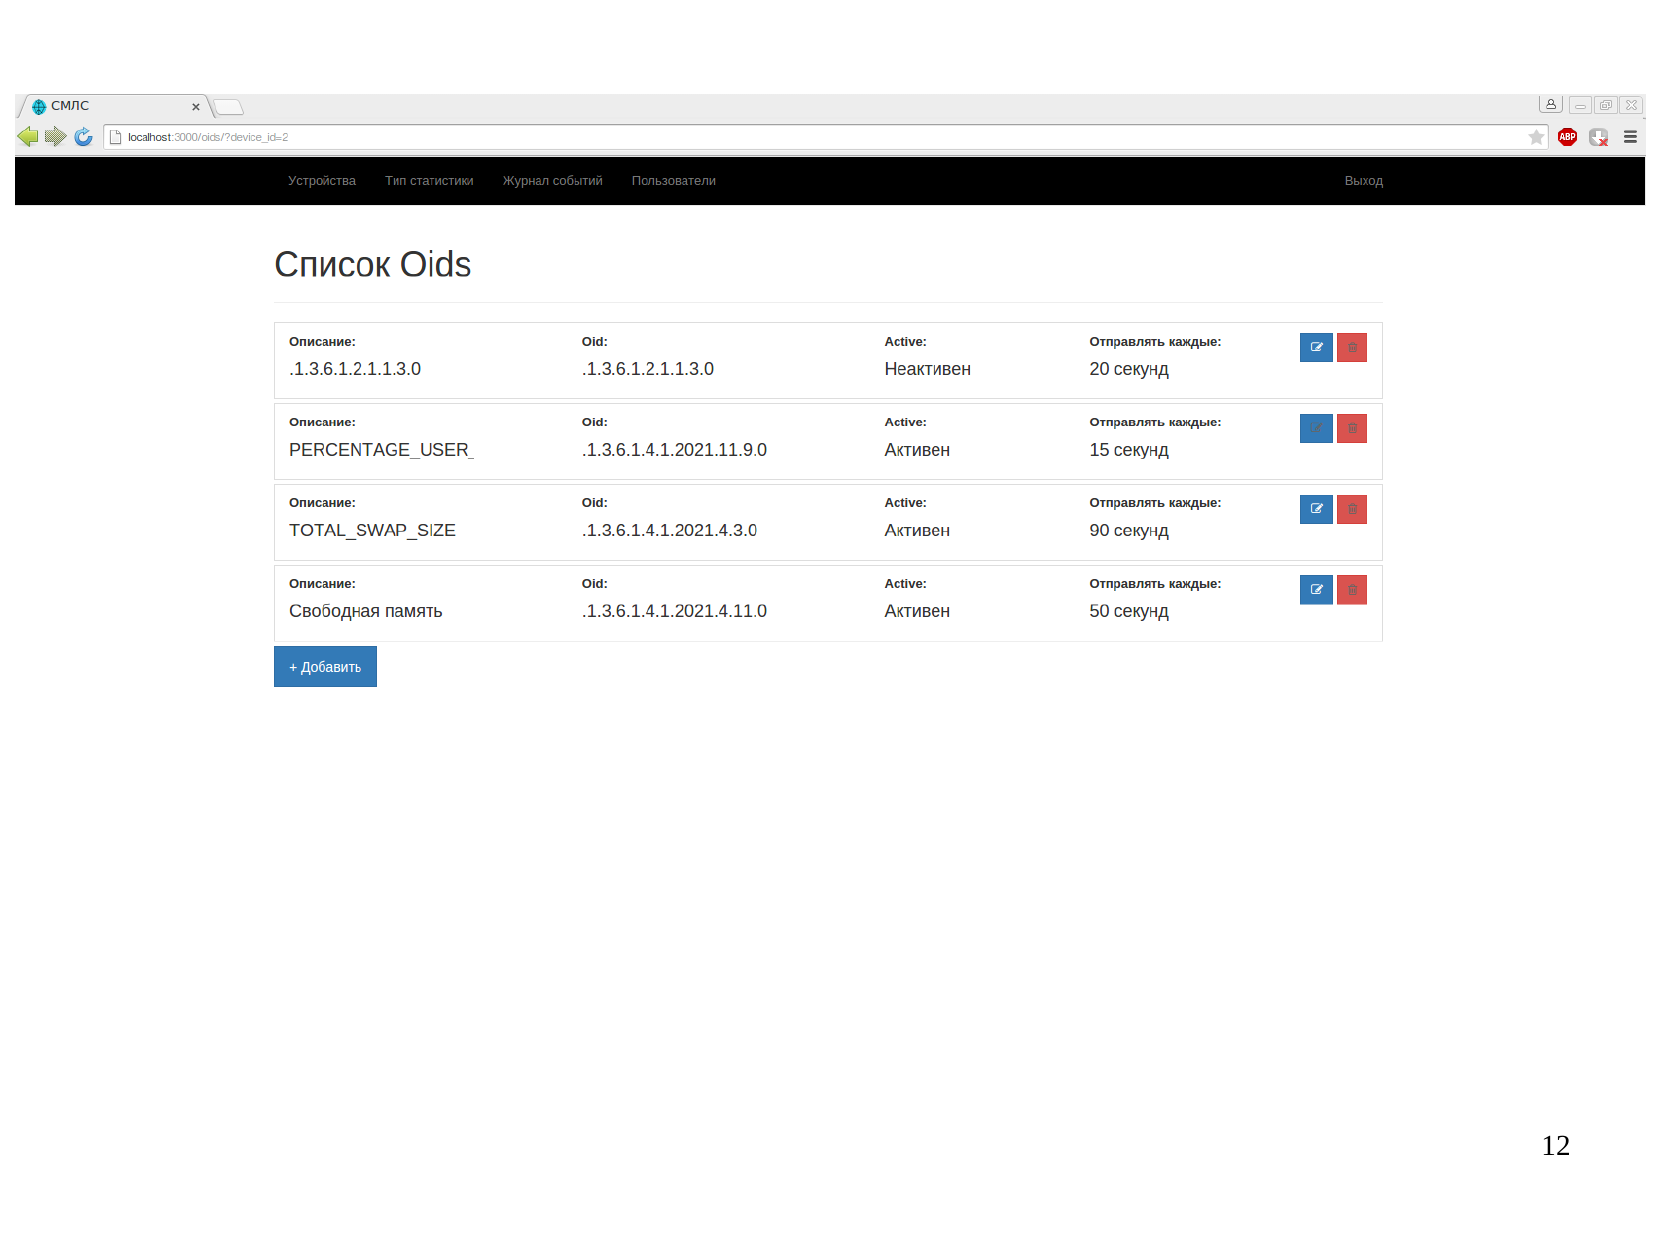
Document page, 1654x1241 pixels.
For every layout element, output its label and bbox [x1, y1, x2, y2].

picture [0, 94, 1654, 1116]
